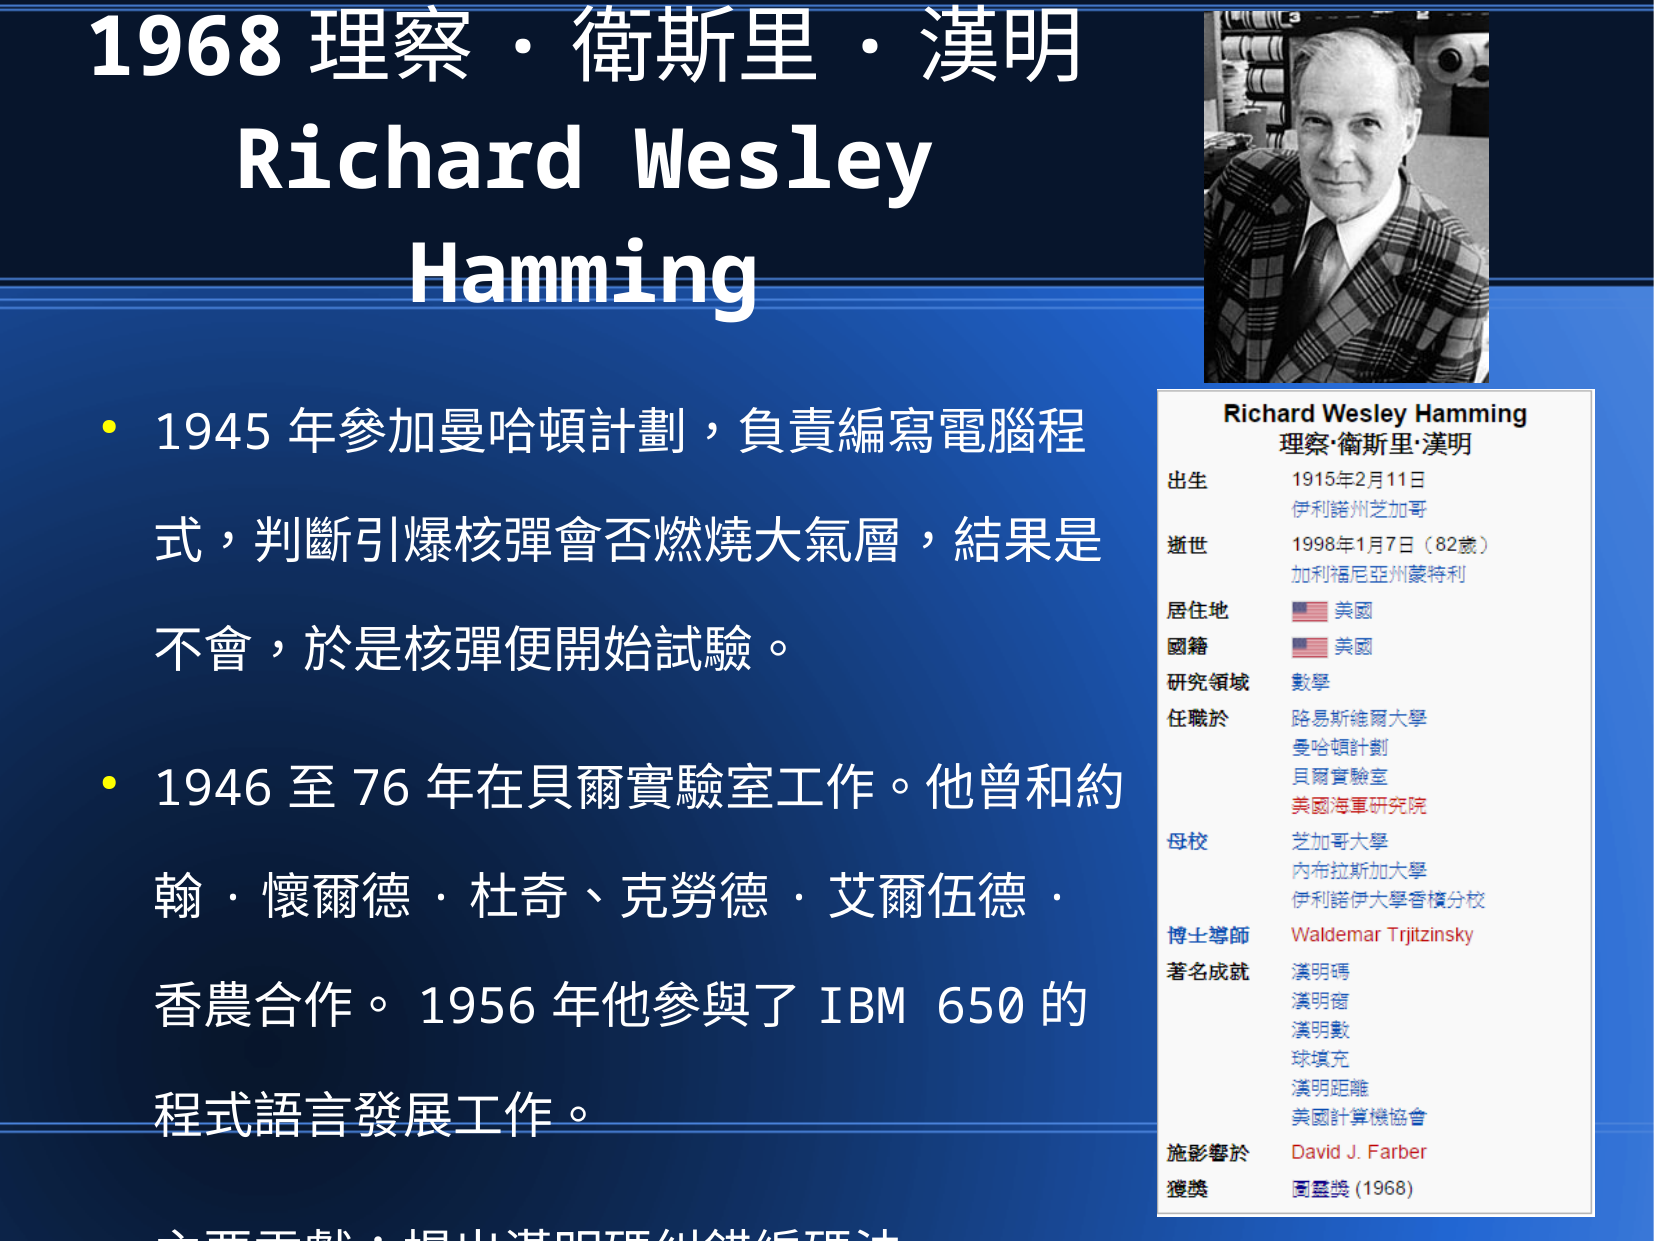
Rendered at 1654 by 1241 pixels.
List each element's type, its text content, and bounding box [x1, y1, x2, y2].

picture [561, 1235, 570, 1241]
title 1968理察·衛斯里·漢明 Richard Wesley Hamming [82, 49, 1087, 257]
picture [582, 1235, 596, 1241]
picture [427, 1233, 444, 1237]
list 1945年參加曼哈頓計劃，負責編寫電腦程式，判斷引爆核彈會否燃燒大氣層，結果是不會，於是核彈便開始試驗。 1946至76年在貝爾實驗室工作。他曾和約翰·懷爾德·杜奇、克勞德·艾爾伍德·香農合作。1956年他參與了IBM 650的程式語言發展工作。 主要貢獻：提出漢明碼糾錯編碼法 [82, 355, 1134, 1158]
picture [224, 1234, 232, 1239]
picture [0, 0, 1654, 1241]
picture [711, 1235, 722, 1241]
